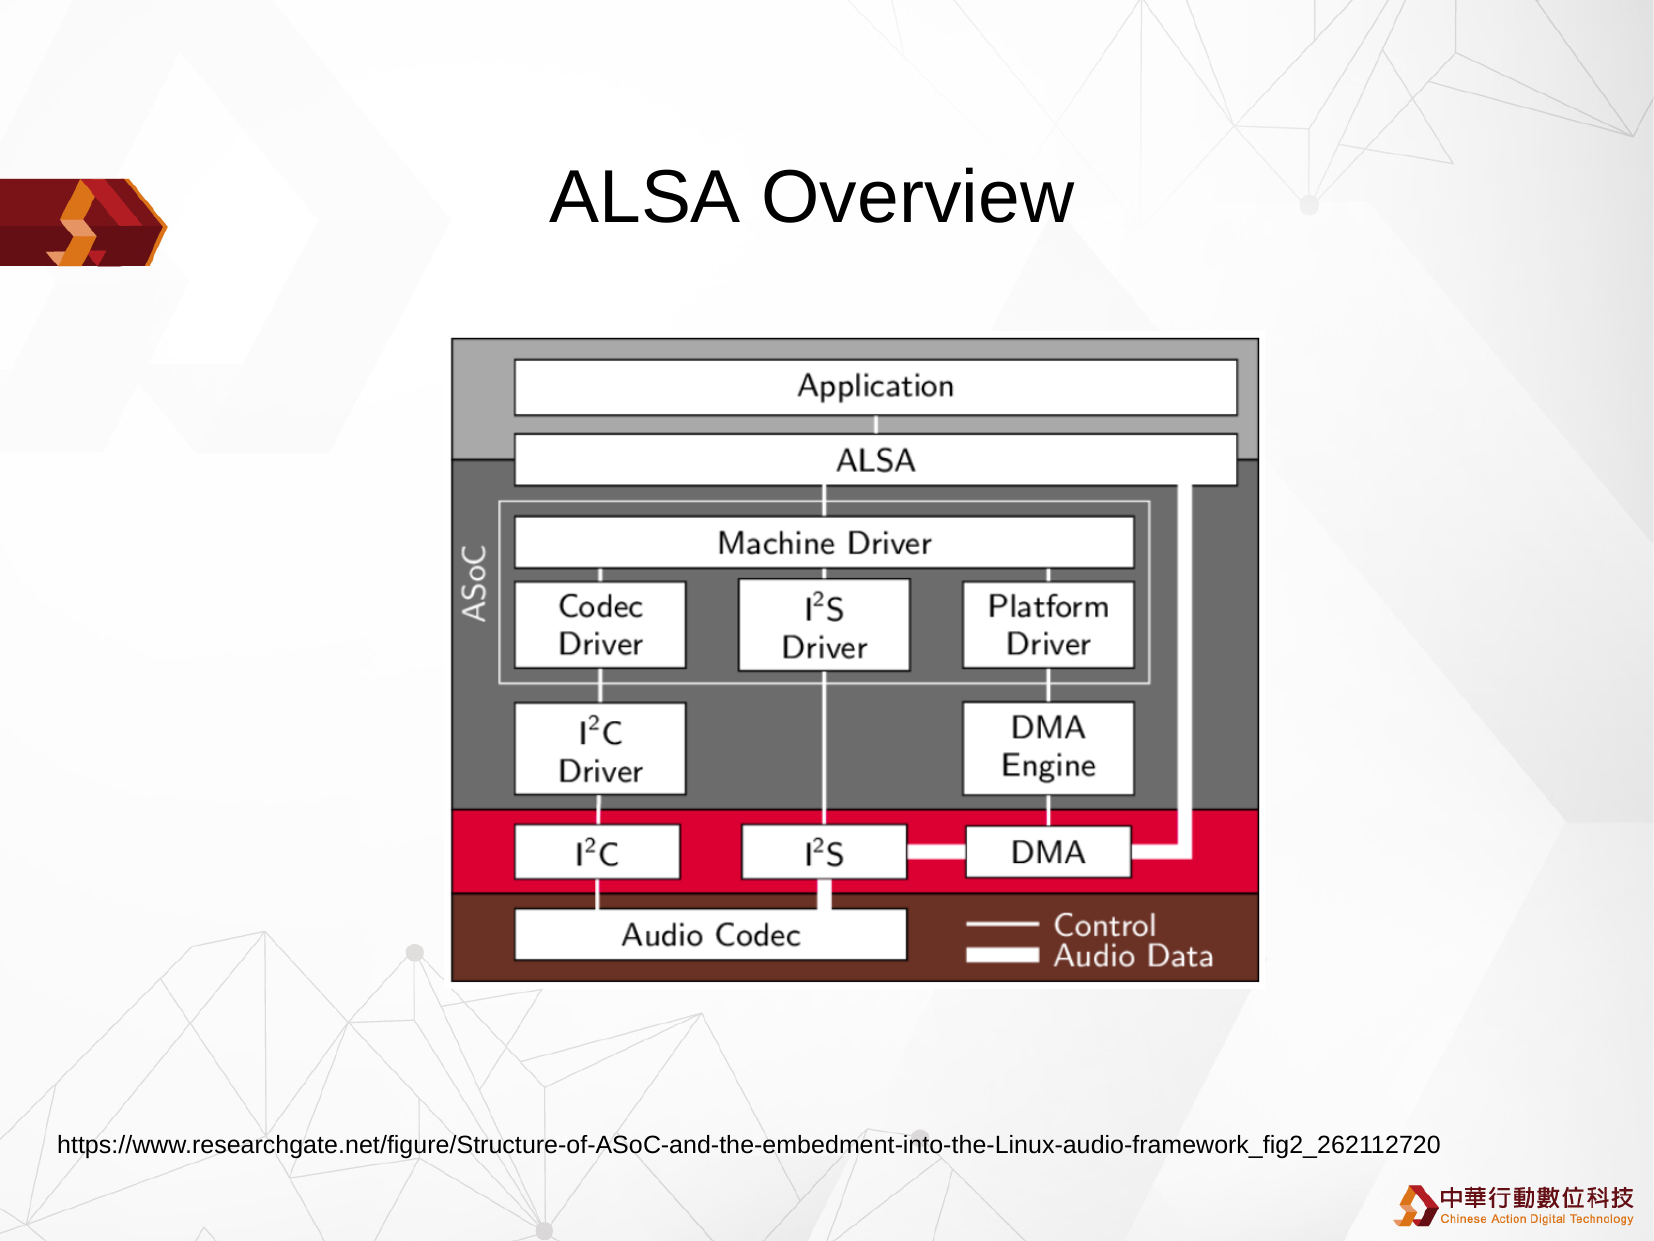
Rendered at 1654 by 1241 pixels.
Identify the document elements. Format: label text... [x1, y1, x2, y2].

title ALSA Overview [118, 112, 1506, 281]
picture [0, 0, 1654, 1241]
text_box https://www.researchgate.net/figure/Structure-of-ASoC-and-the-embedment-into-the-Linux-audio-framework_fig2_262112720 [42, 1122, 1546, 1183]
